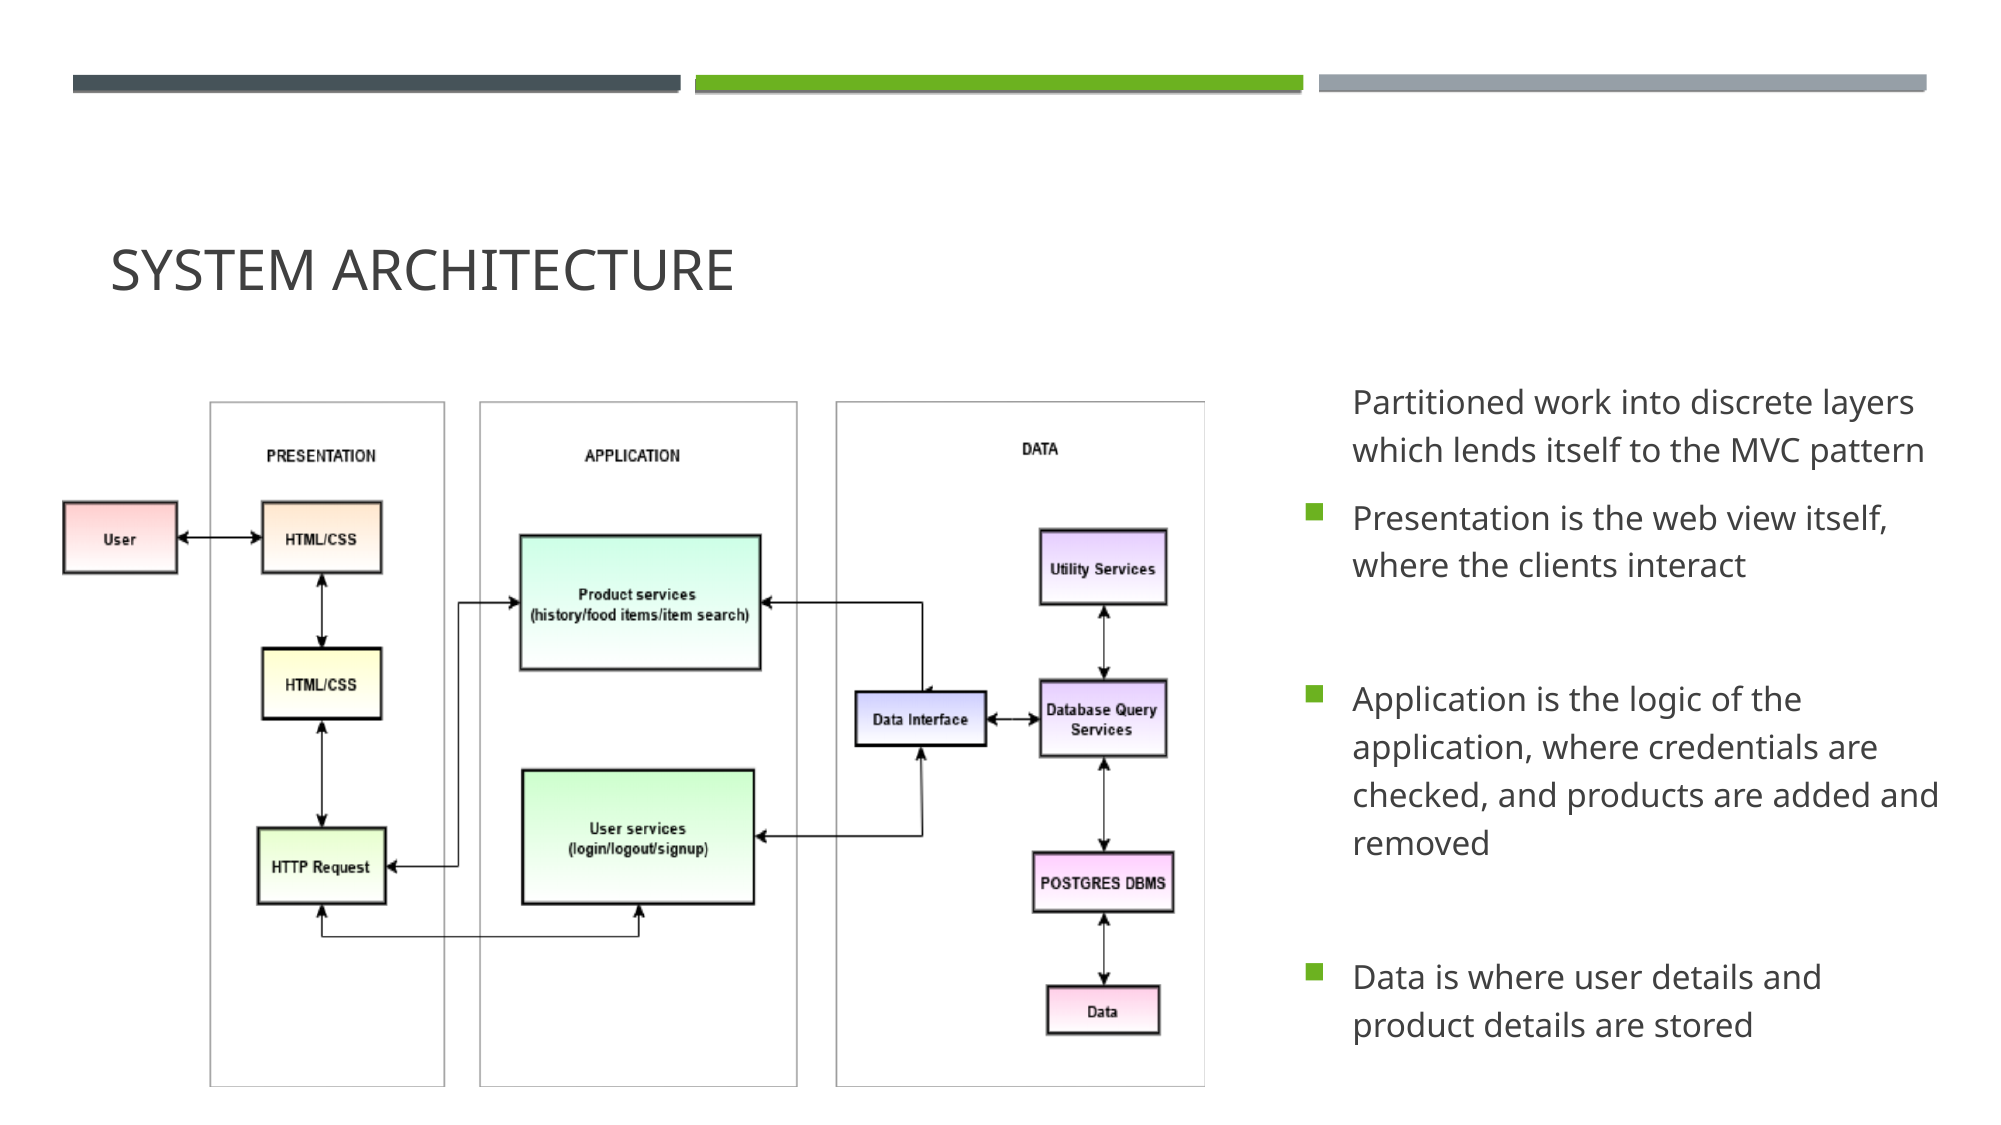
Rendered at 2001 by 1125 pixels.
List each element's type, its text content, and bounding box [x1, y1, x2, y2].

title SYSTEM ARCHITECTURE [95, 115, 1905, 311]
list Partitioned work into discrete layers which lends itself to the MVC pattern Presentation is the web view itself, where the clients interact Application is the logic of the application, where credentials are checked, and products are added and removed Data is where user details and product details are stored [1287, 366, 1961, 1099]
picture [61, 400, 1205, 1087]
